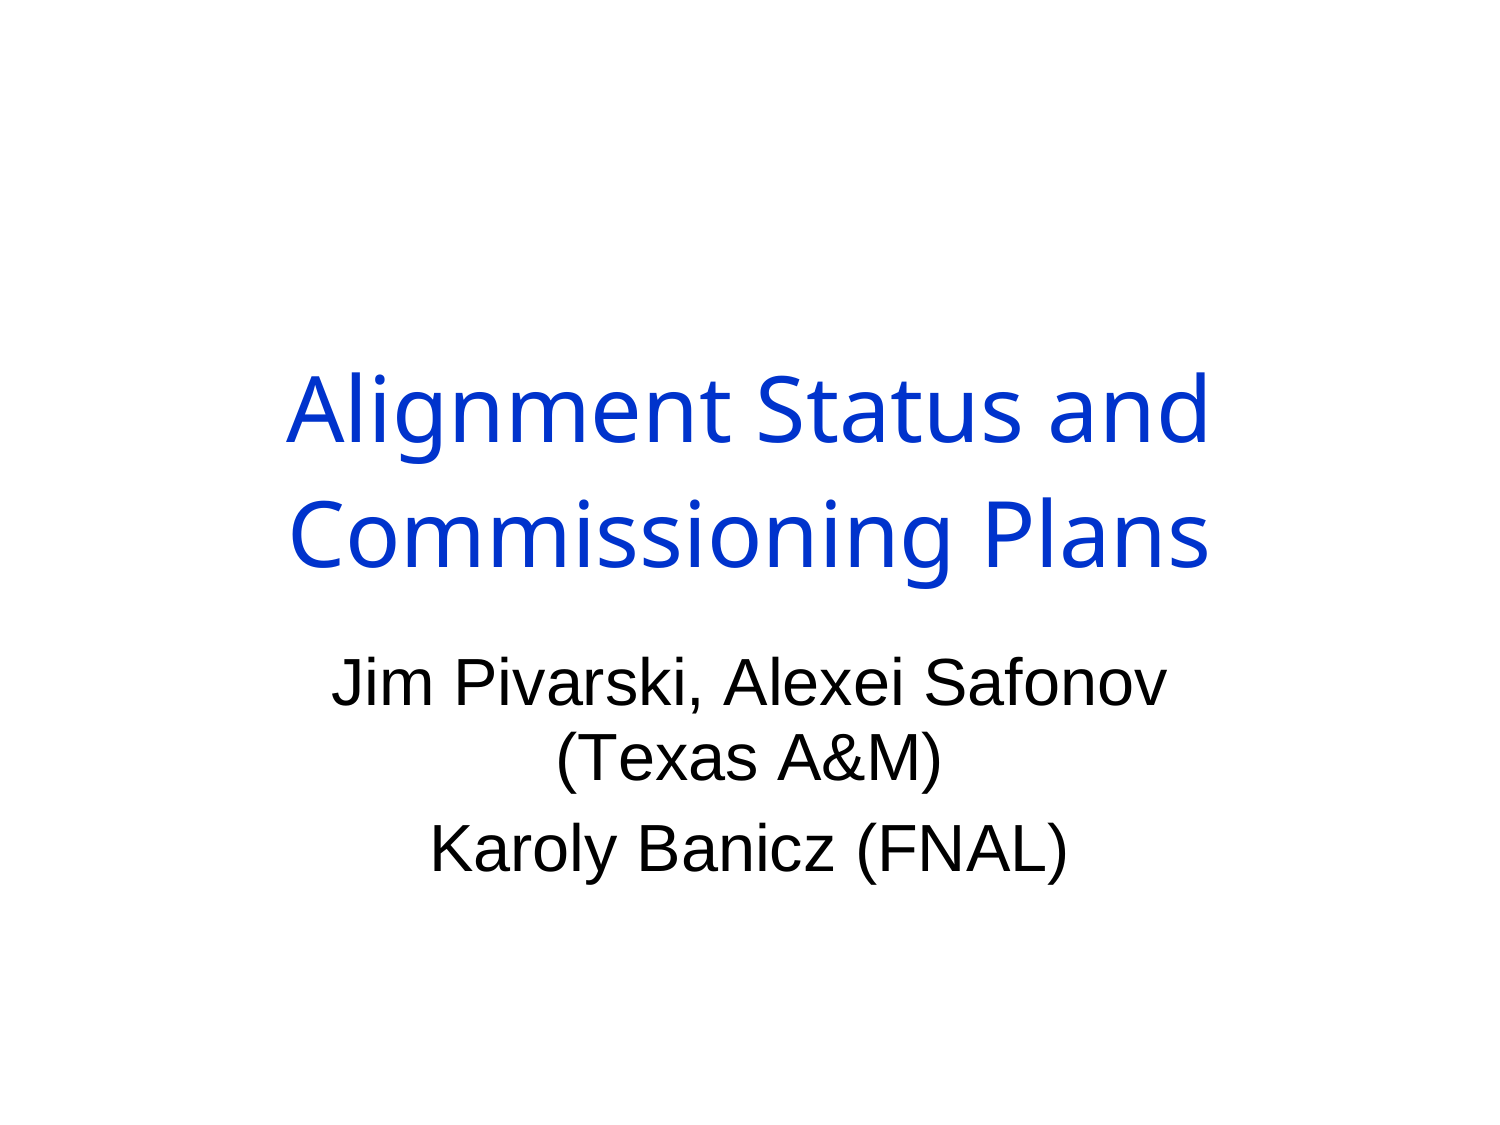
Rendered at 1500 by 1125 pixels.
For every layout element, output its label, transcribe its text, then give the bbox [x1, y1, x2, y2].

subtitle Jim Pivarski, Alexei Safonov (Texas A&M) Karoly Banicz (FNAL) [225, 637, 1276, 926]
title Alignment Status and Commissioning Plans [112, 349, 1388, 591]
